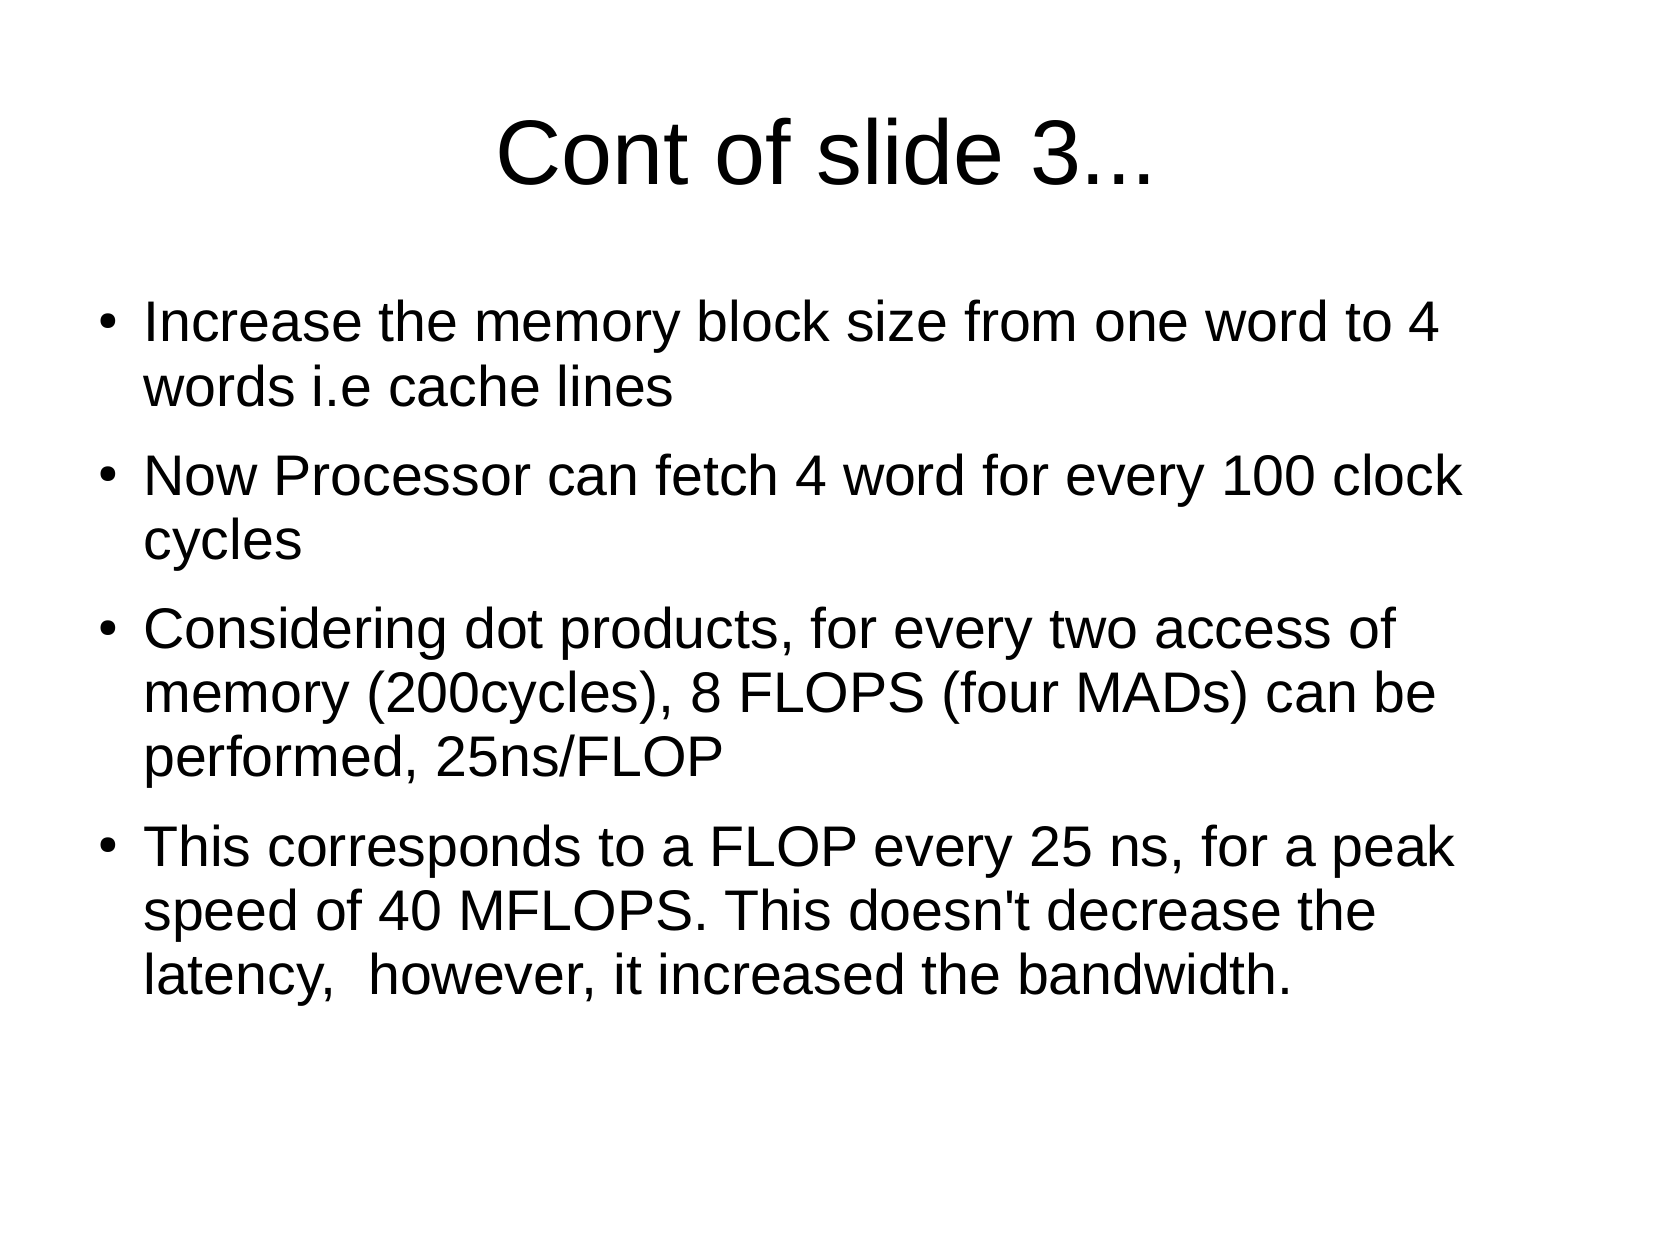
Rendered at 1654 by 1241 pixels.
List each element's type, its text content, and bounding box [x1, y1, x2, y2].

list Increase the memory block size from one word to 4 words i.e cache lines Now Processor can fetch 4 word for every 100 clock cycles Considering dot products, for every two access of memory (200cycles), 8 FLOPS (four MADs) can be performed, 25ns/FLOP This corresponds to a FLOP every 25 ns, for a peak speed of 40 MFLOPS. This doesn't decrease the latency, however, it increased the bandwidth. [82, 290, 1538, 1010]
title Cont of slide 3... [82, 49, 1571, 257]
